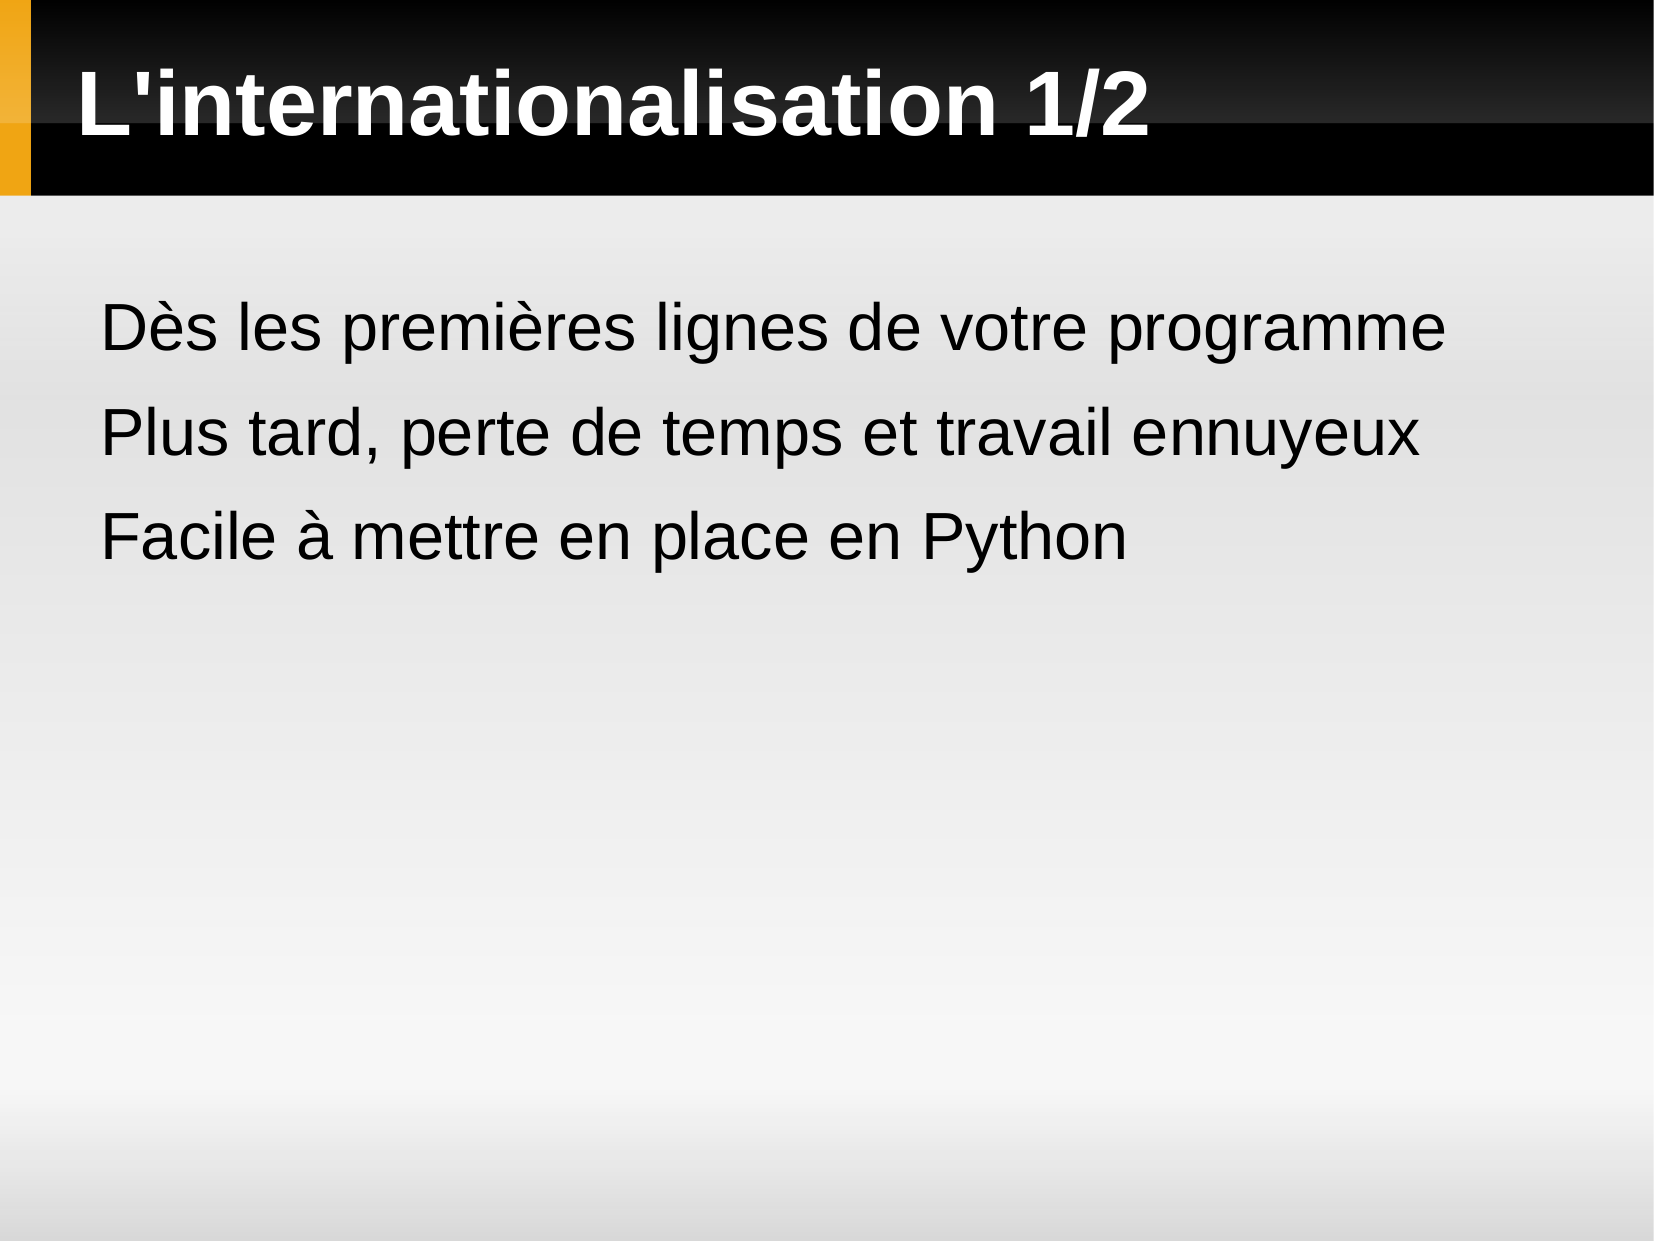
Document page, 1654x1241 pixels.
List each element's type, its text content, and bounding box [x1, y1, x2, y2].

title L'internationalisation 1/2 [76, 7, 1565, 200]
list Dès les premières lignes de votre programme Plus tard, perte de temps et travail ennuyeux Facile à mettre en place en Python [82, 290, 1571, 1094]
picture [0, 0, 1654, 1241]
